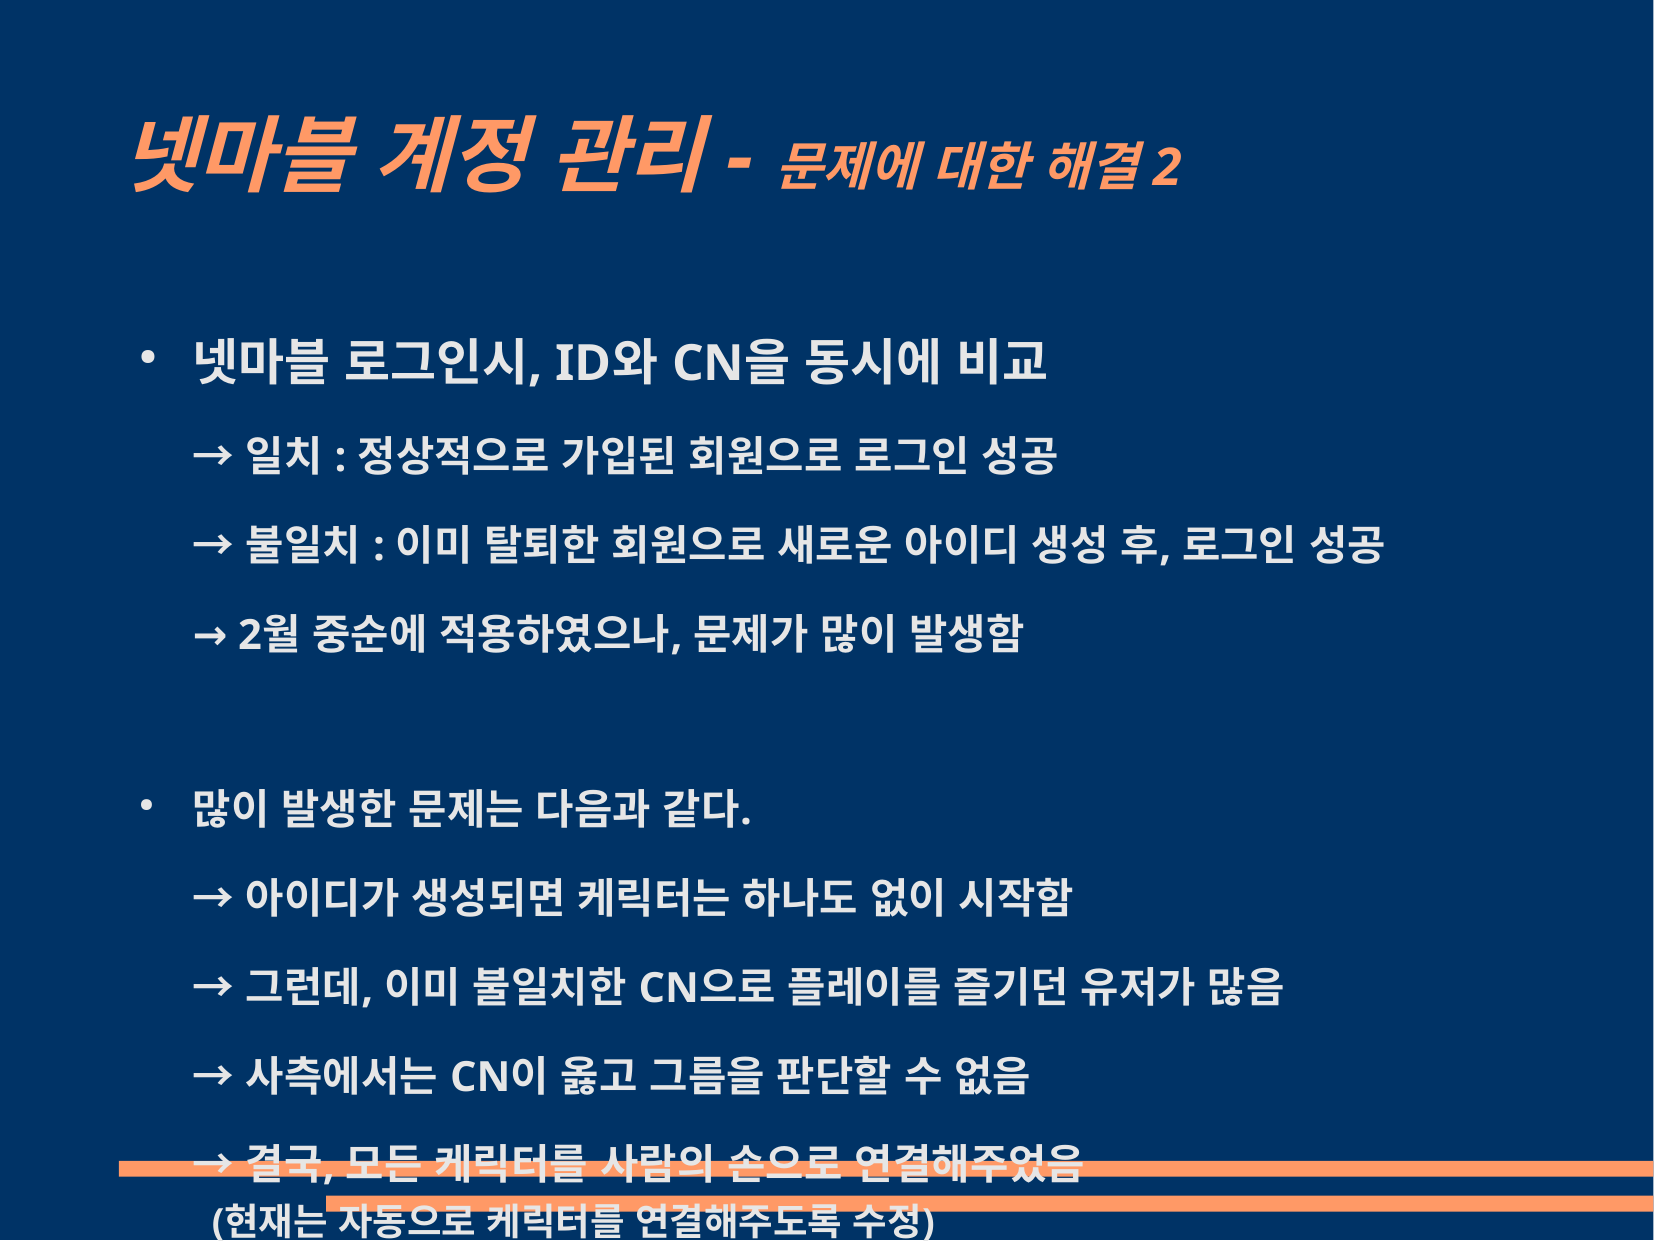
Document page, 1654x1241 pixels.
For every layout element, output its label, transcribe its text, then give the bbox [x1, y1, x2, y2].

list 넷마블 로그인시, ID와 CN을 동시에 비교 → 일치 : 정상적으로 가입된 회원으로 로그인 성공 → 불일치 : 이미 탈퇴한 회원으로 새로운 아이디 생성 후, 로그인 성공 → 2월 중순에 적용하였으나, 문제가 많이 발생함 많이 발생한 문제는 다음과 같다. → 아이디가 생성되면 케릭터는 하나도 없이 시작함 → 그런데, 이미 불일치한 CN으로 플레이를 즐기던 유저가 많음 → 사측에서는 CN이 옳고 그름을 판단할 수 없음 → 결국, 모든 케릭터를 사람의 손으로 연결해주었음 (현재는 자동으로 케릭터를 연결해주도록 수정) [121, 322, 1561, 1241]
title 넷마블 계정 관리 - 문제에 대한 해결 2 [121, 46, 1534, 254]
